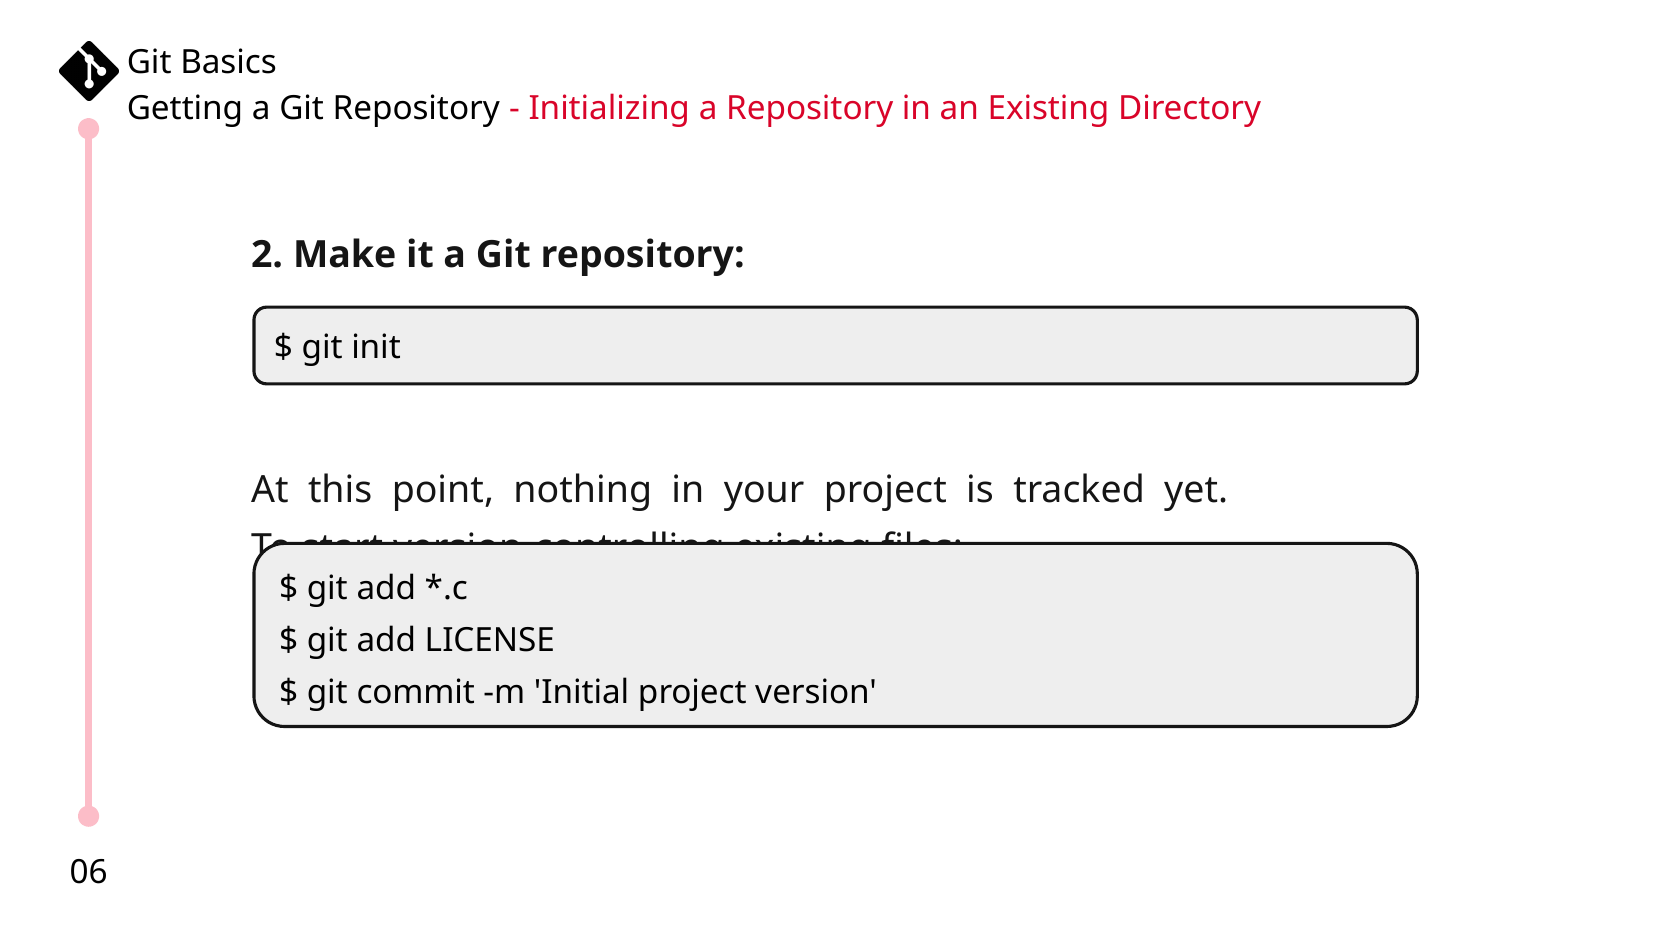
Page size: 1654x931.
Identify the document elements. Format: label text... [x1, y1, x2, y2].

text_box 06 [47, 840, 130, 889]
text_box Git Basics Getting a Git Repository - Initializing a Repository in an Existing Directory [112, 31, 1506, 113]
text_box $ git add *.c $ git add LICENSE $ git commit -m 'Initial project version' [253, 543, 1418, 727]
picture [59, 41, 119, 101]
text_box $ git init [253, 307, 1418, 384]
text_box 2. Make it a Git repository: At this point, nothing in your project is tracked yet. To start version-controlling existing files: [236, 212, 1418, 686]
